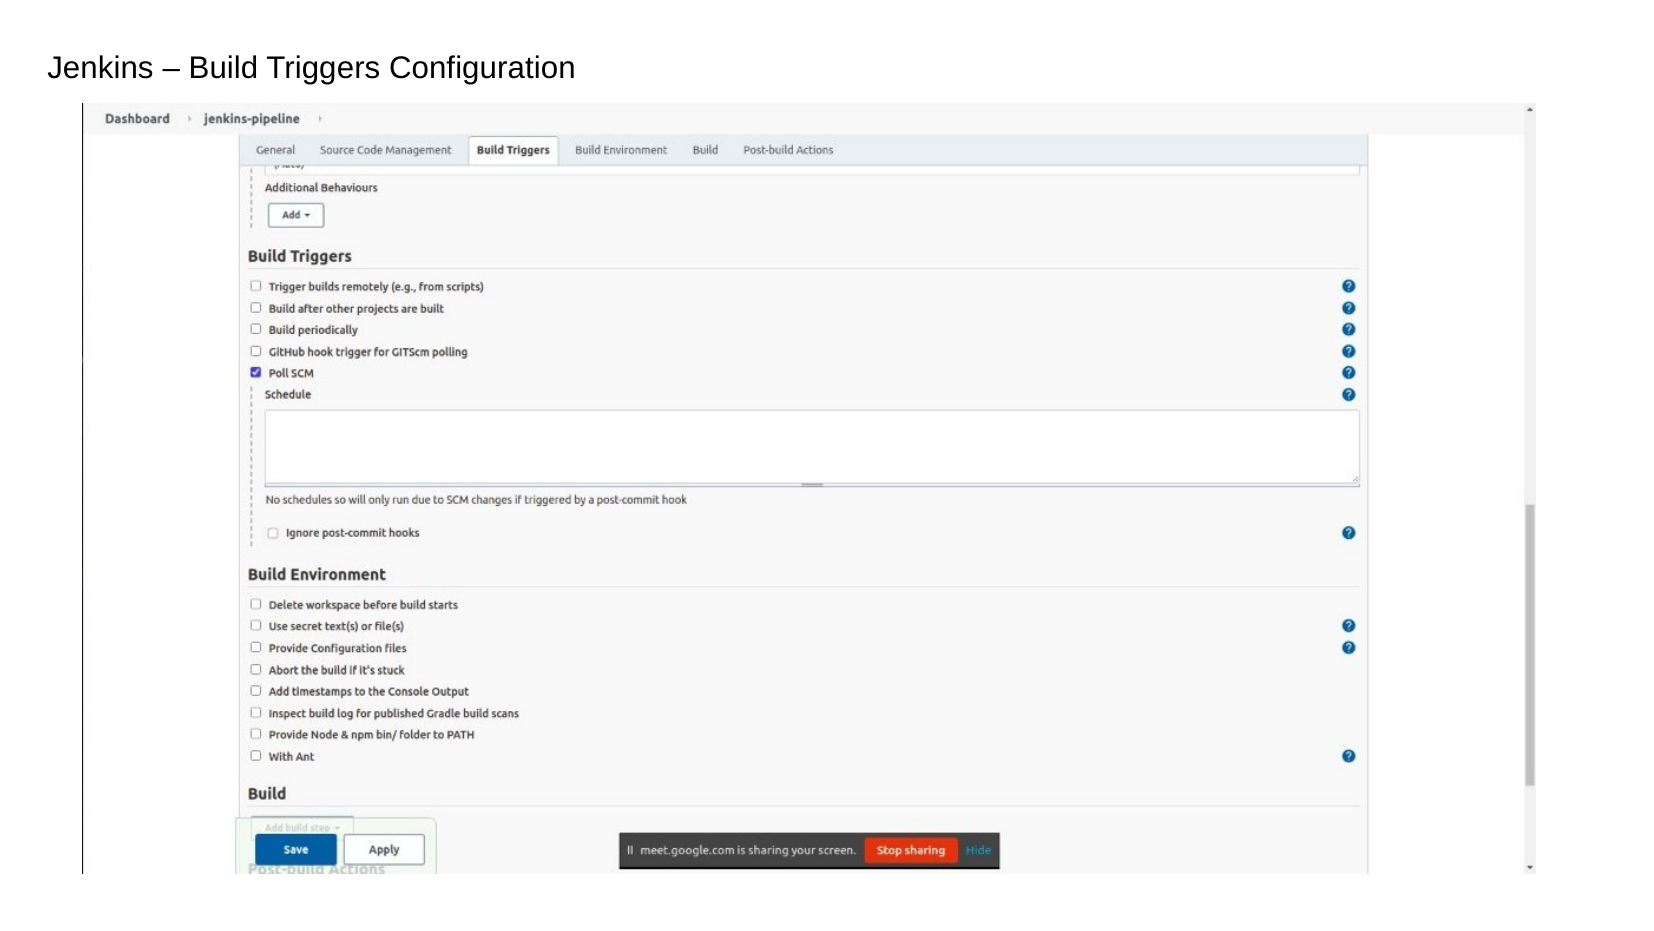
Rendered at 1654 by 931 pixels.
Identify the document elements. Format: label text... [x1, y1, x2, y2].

title Jenkins – Build Triggers Configuration [47, 39, 1536, 97]
picture [82, 103, 1536, 875]
